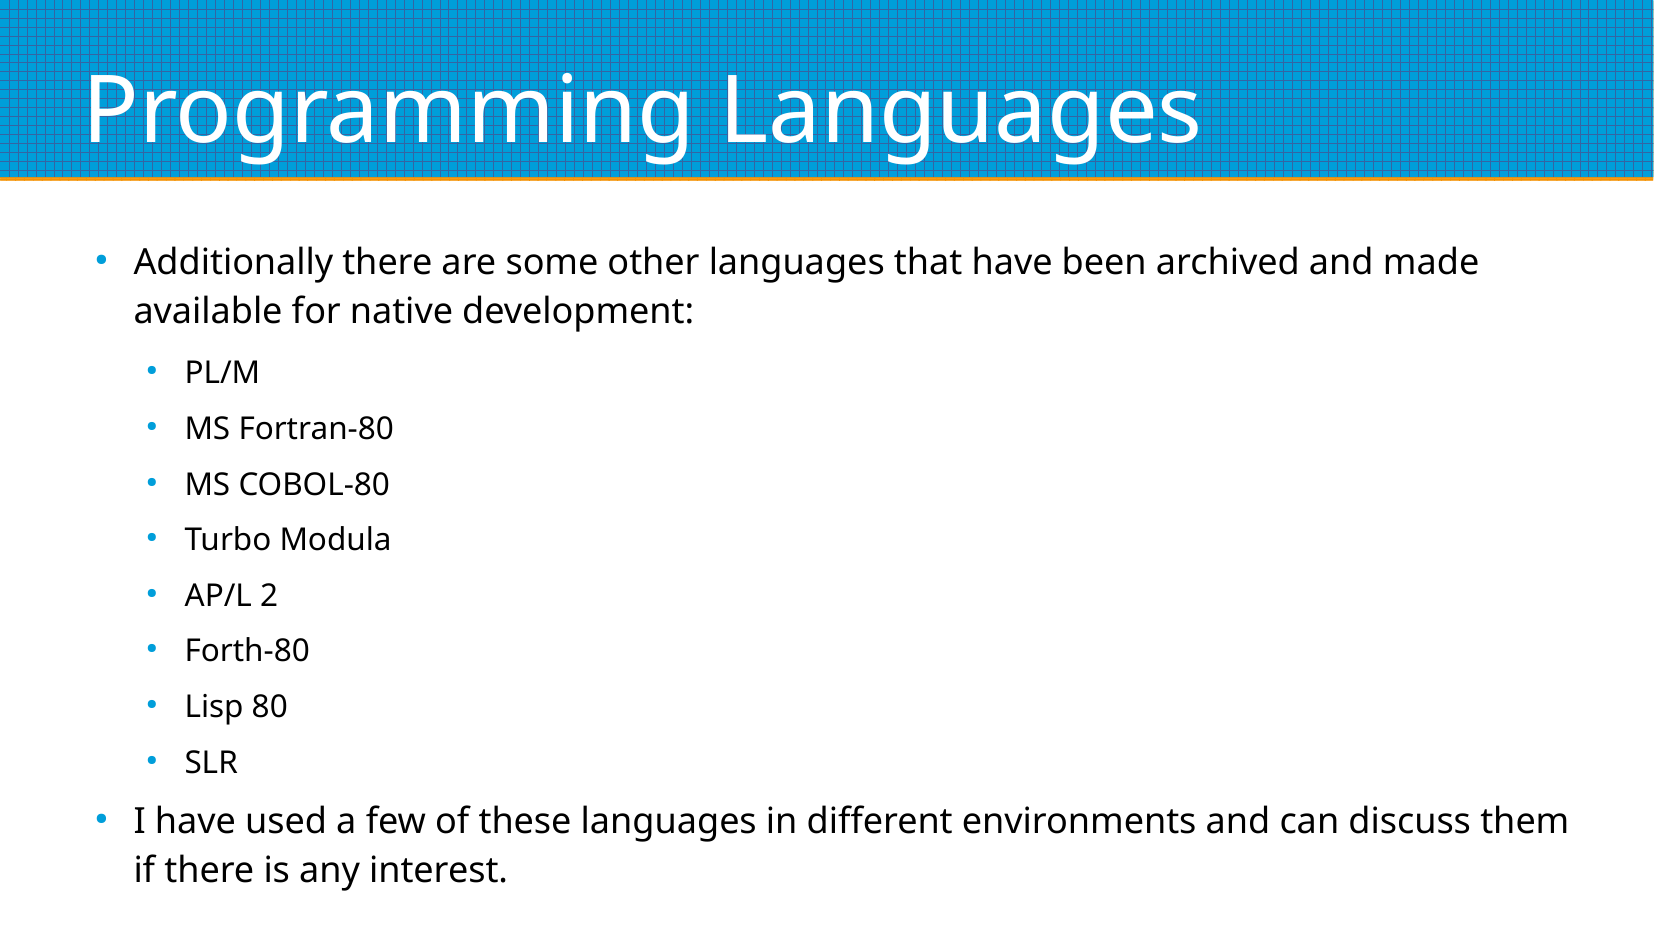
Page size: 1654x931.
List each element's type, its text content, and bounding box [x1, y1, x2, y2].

title Programming Languages [82, 14, 1571, 171]
list Additionally there are some other languages that have been archived and made available for native development: PL/M MS Fortran-80 MS COBOL-80 Turbo Modula AP/L 2 Forth-80 Lisp 80 SLR I have used a few of these languages in different environments and can discuss them if there is any interest. [82, 236, 1576, 901]
